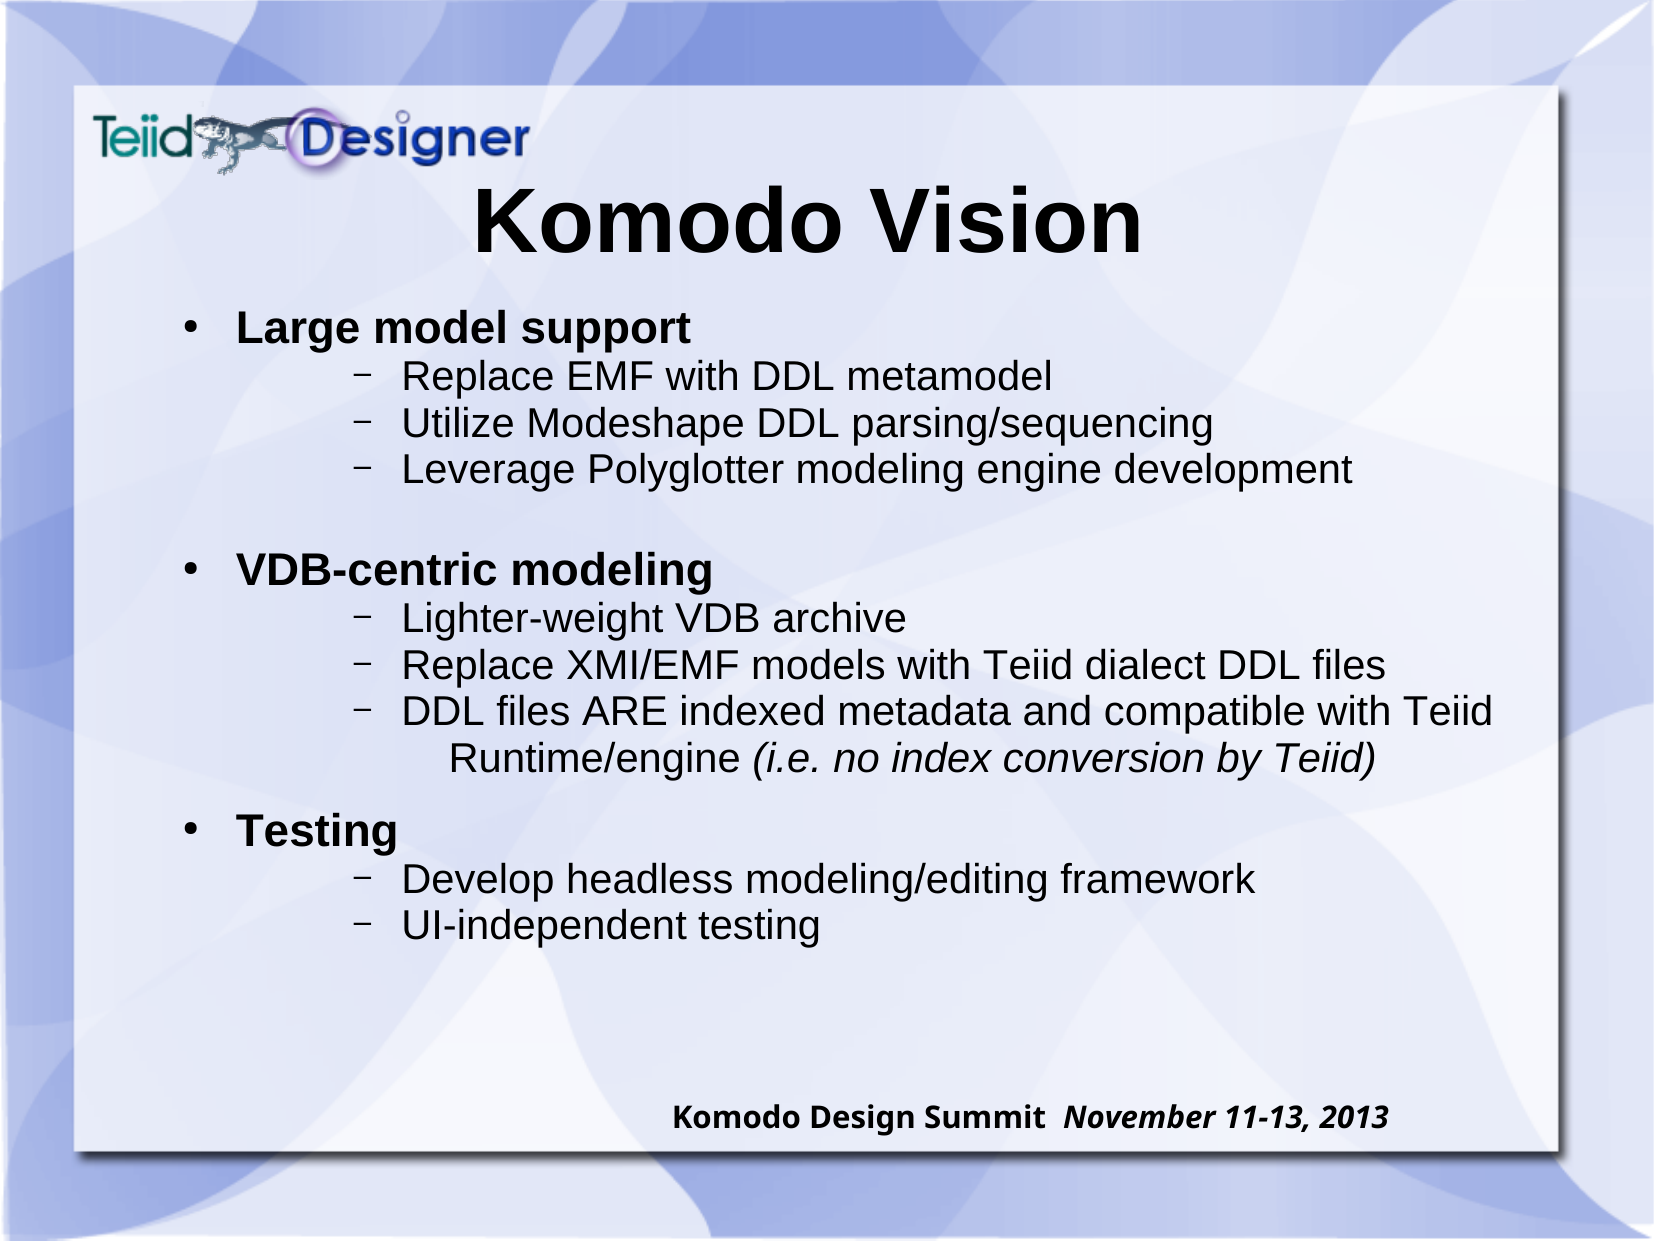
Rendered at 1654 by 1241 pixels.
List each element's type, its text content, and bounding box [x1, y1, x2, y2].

picture [0, 0, 1654, 1241]
title Komodo Vision [82, 162, 1536, 281]
list Large model support Replace EMF with DDL metamodel Utilize Modeshape DDL parsing/sequencing Leverage Polyglotter modeling engine development VDB-centric modeling Lighter-weight VDB archive Replace XMI/EMF models with Teiid dialect DDL files DDL files ARE indexed metadata and compatible with Teiid Runtime/engine (i.e. no index conversion by Teiid) Testing Develop headless modeling/editing framework UI-independent testing [165, 301, 1501, 949]
